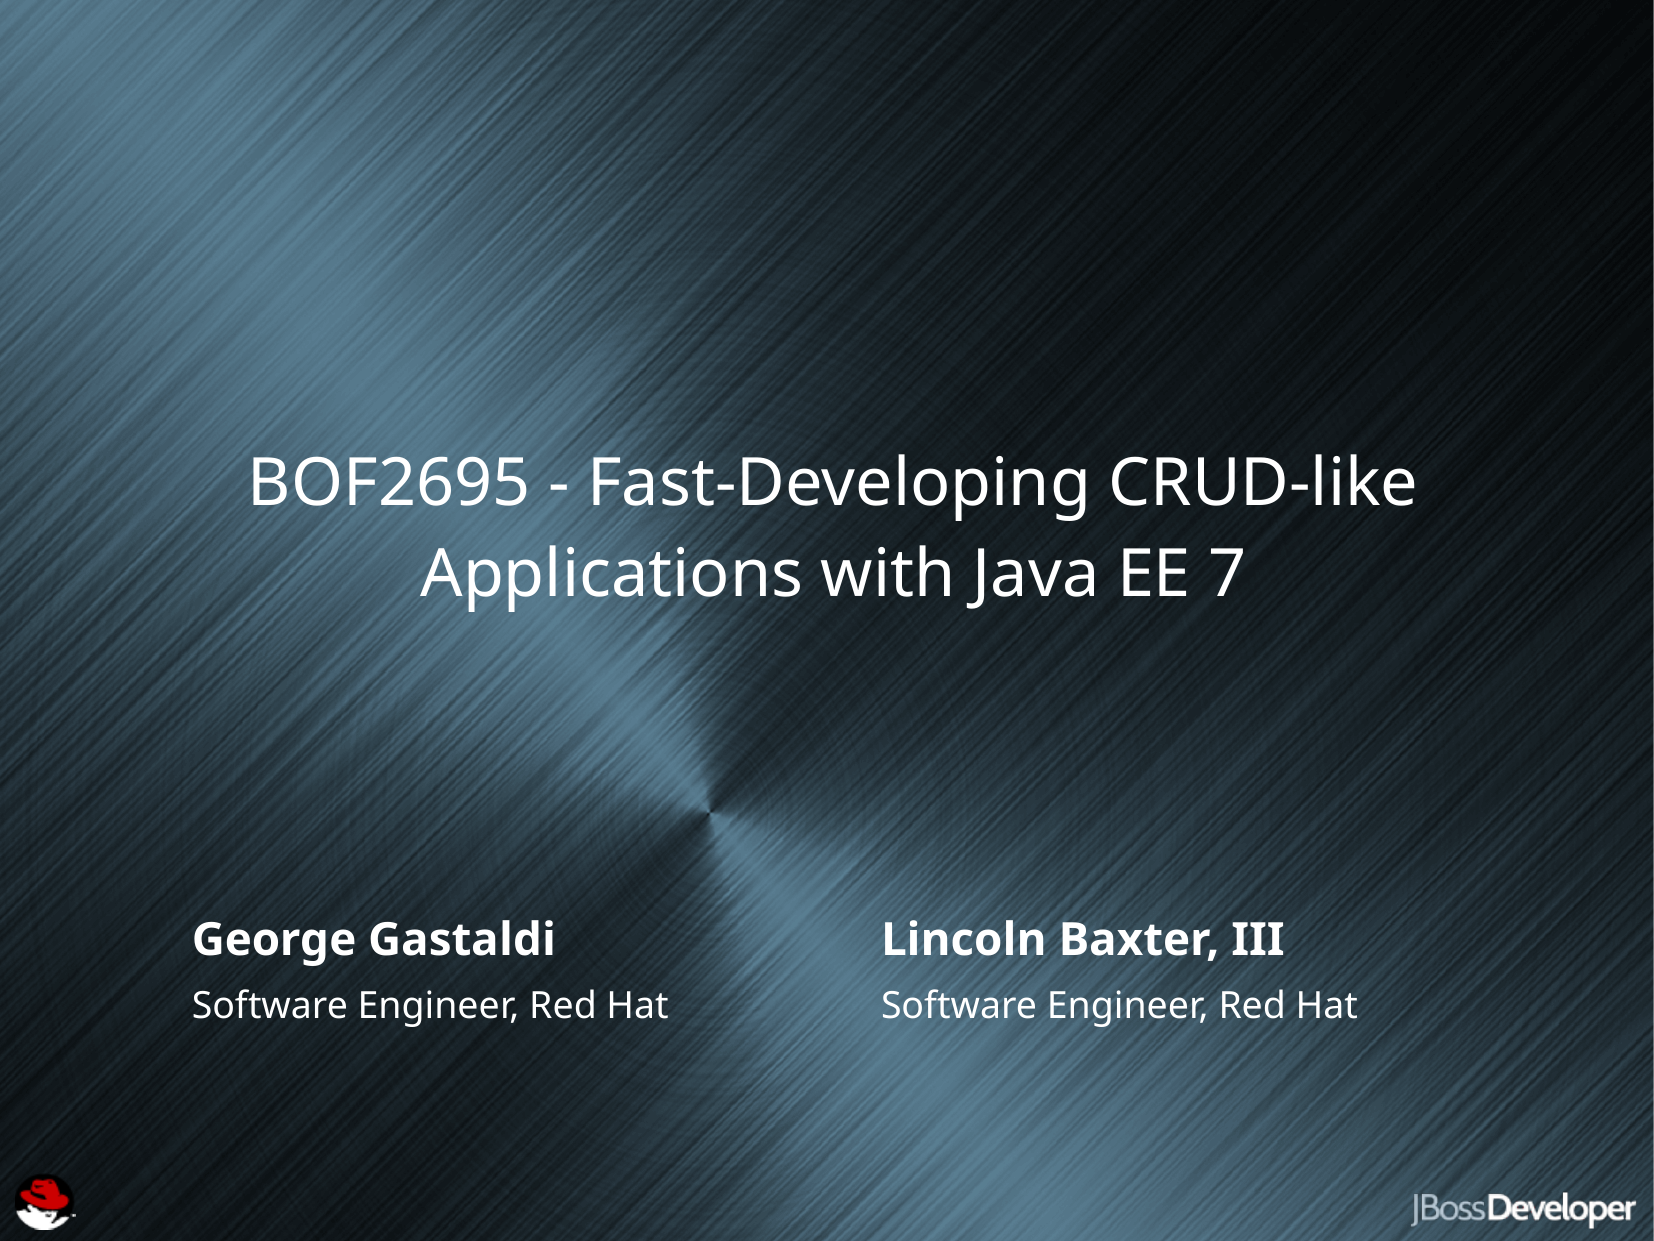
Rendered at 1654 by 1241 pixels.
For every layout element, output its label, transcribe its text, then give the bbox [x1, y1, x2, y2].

text_box Software Engineer, Red Hat [866, 970, 1654, 1034]
picture [0, 0, 1654, 1241]
subtitle BOF2695 - Fast-Developing CRUD-like Applications with Java EE 7 [90, 45, 1579, 1005]
text_box Lincoln Baxter, III [866, 898, 1654, 970]
text_box Software Engineer, Red Hat [177, 970, 866, 1034]
text_box George Gastaldi [177, 898, 866, 970]
